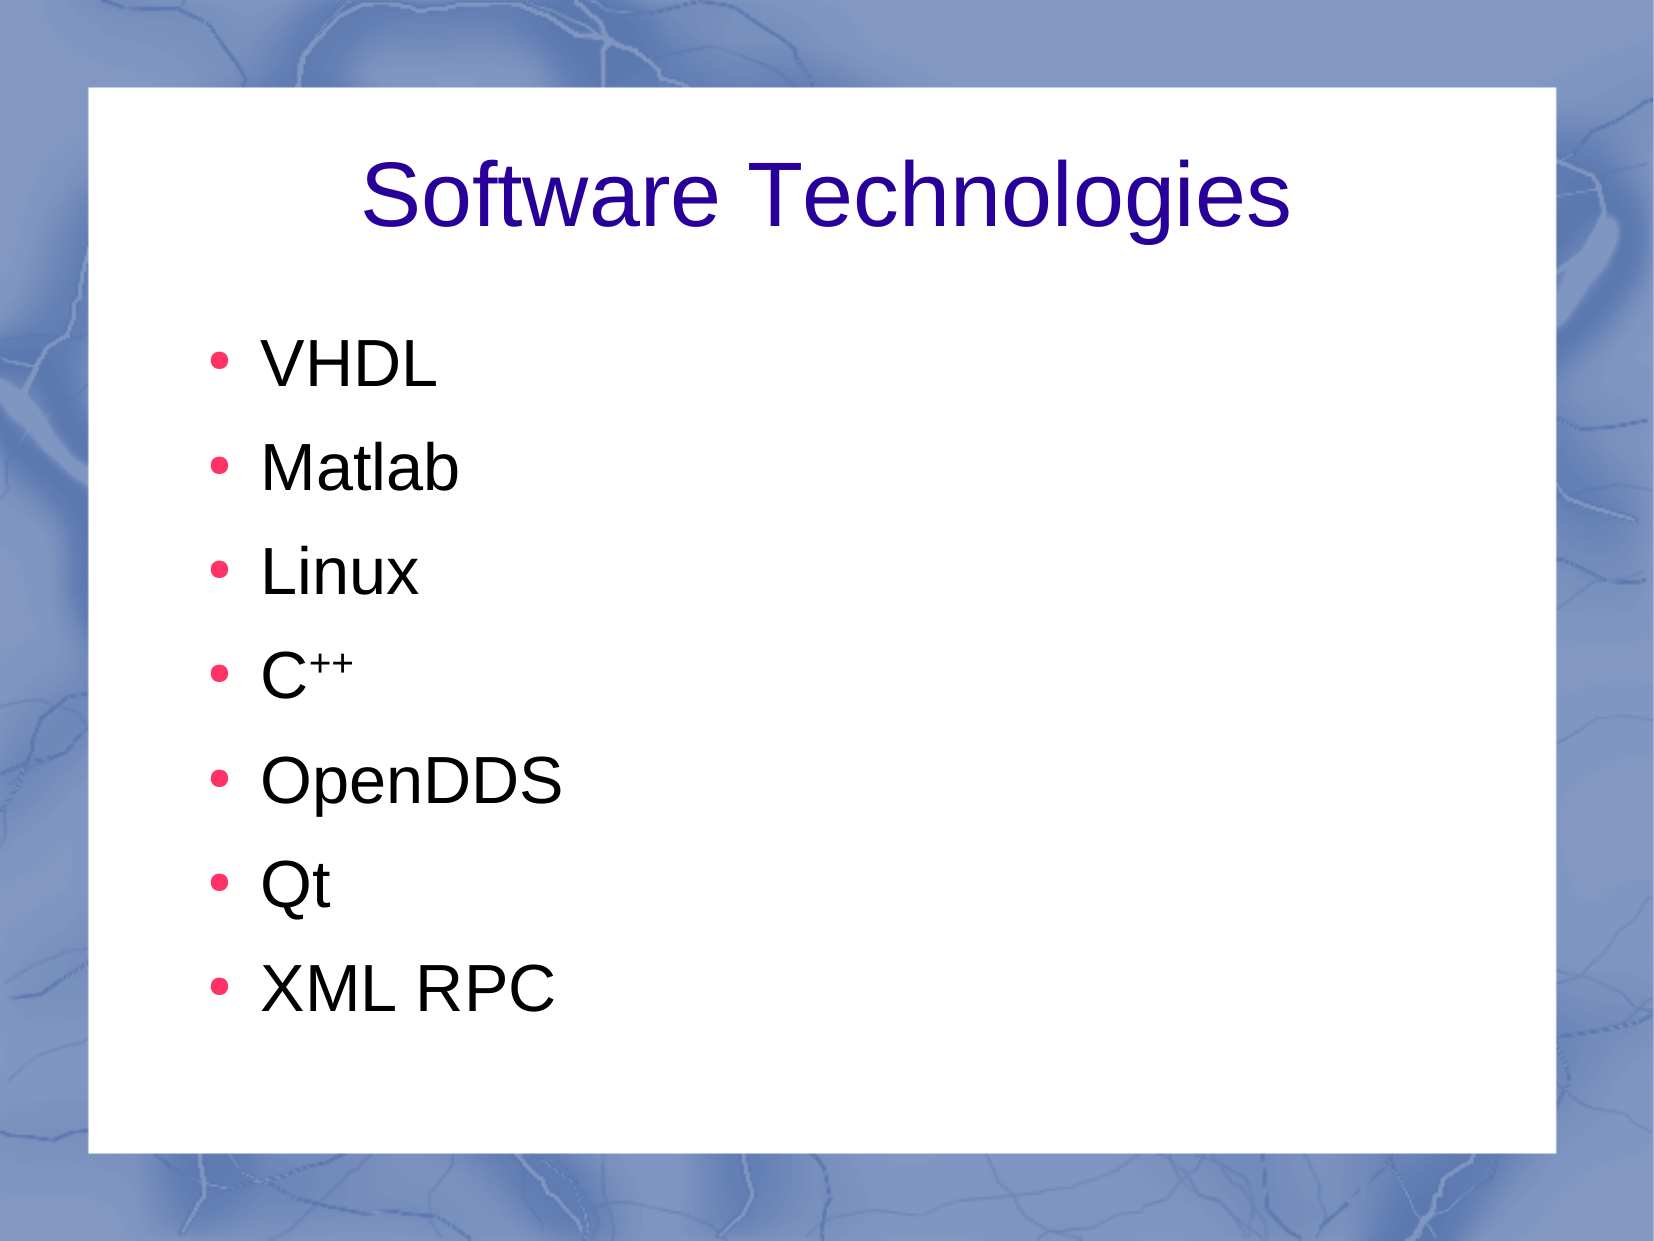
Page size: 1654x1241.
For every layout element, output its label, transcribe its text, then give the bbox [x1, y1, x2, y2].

picture [0, 0, 1654, 1241]
list VHDL Matlab Linux C++ OpenDDS Qt XML RPC [189, 325, 1549, 1028]
title Software Technologies [118, 98, 1536, 291]
